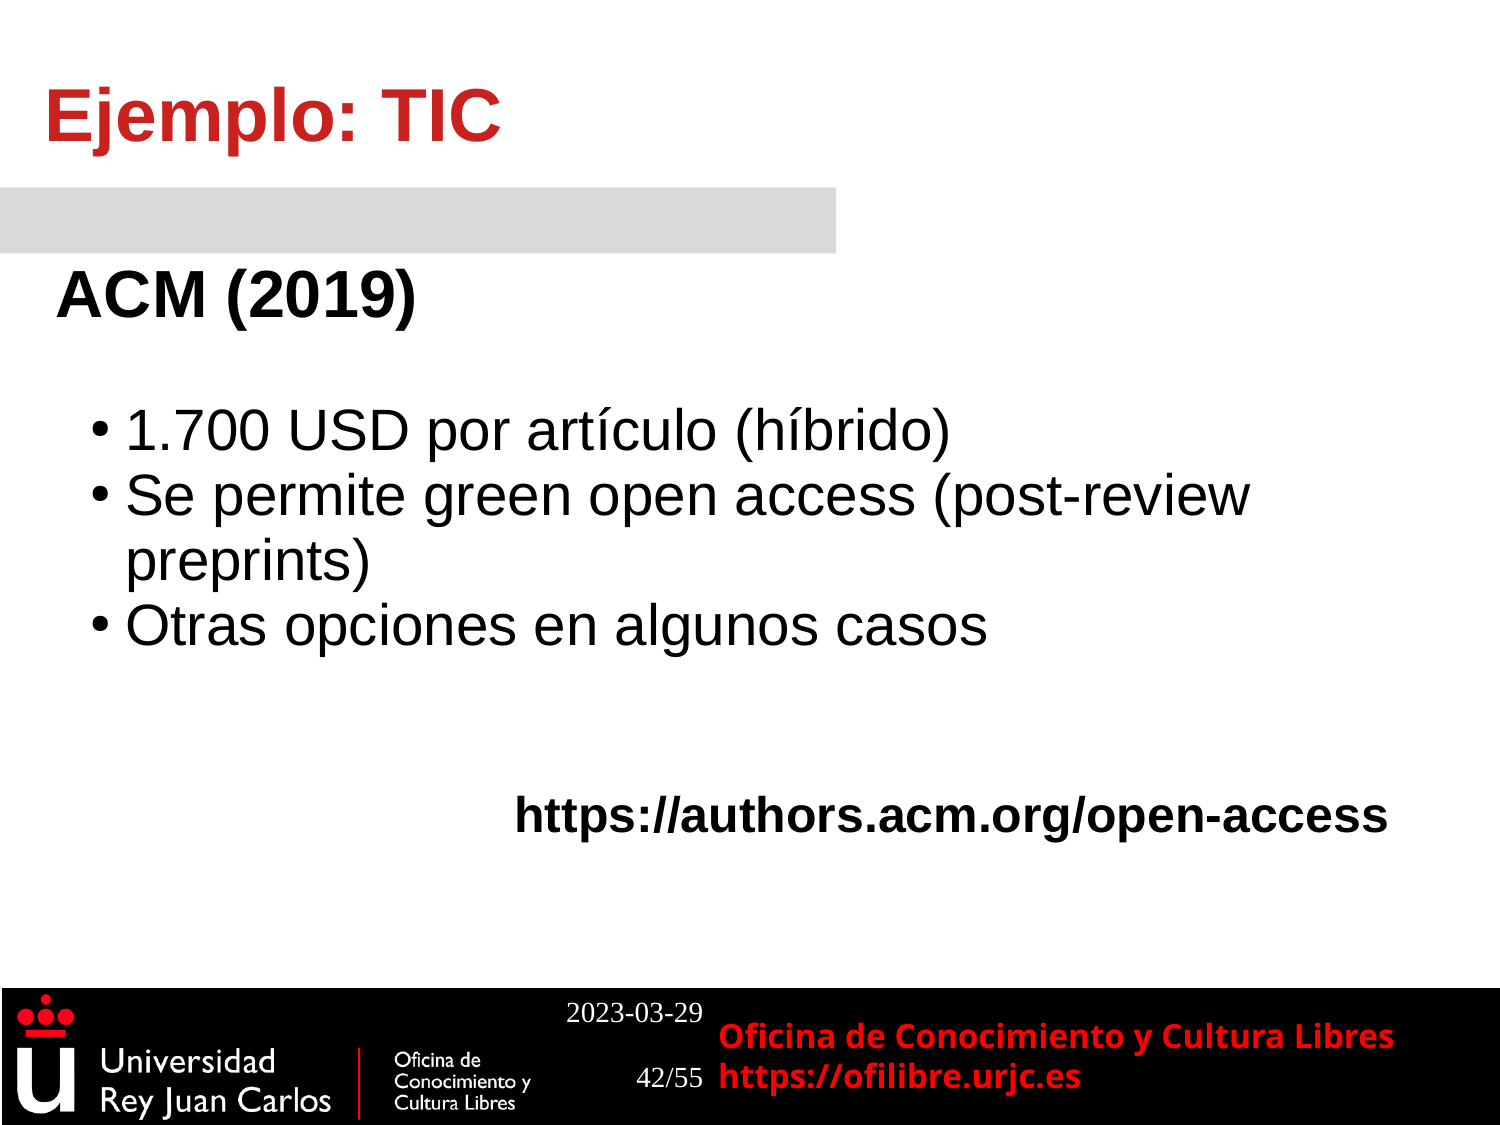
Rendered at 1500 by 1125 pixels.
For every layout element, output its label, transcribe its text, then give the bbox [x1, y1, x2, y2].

text_box https://authors.acm.org/open-access [412, 780, 1405, 851]
text_box ACM (2019) [40, 249, 811, 340]
text_box 1.700 USD por artículo (híbrido) Se permite green open access (post-review preprints) Otras opciones en algunos casos [75, 390, 1351, 666]
title [75, 7, 1425, 196]
text_box Ejemplo: TIC [30, 66, 1036, 249]
picture [17, 994, 531, 1120]
